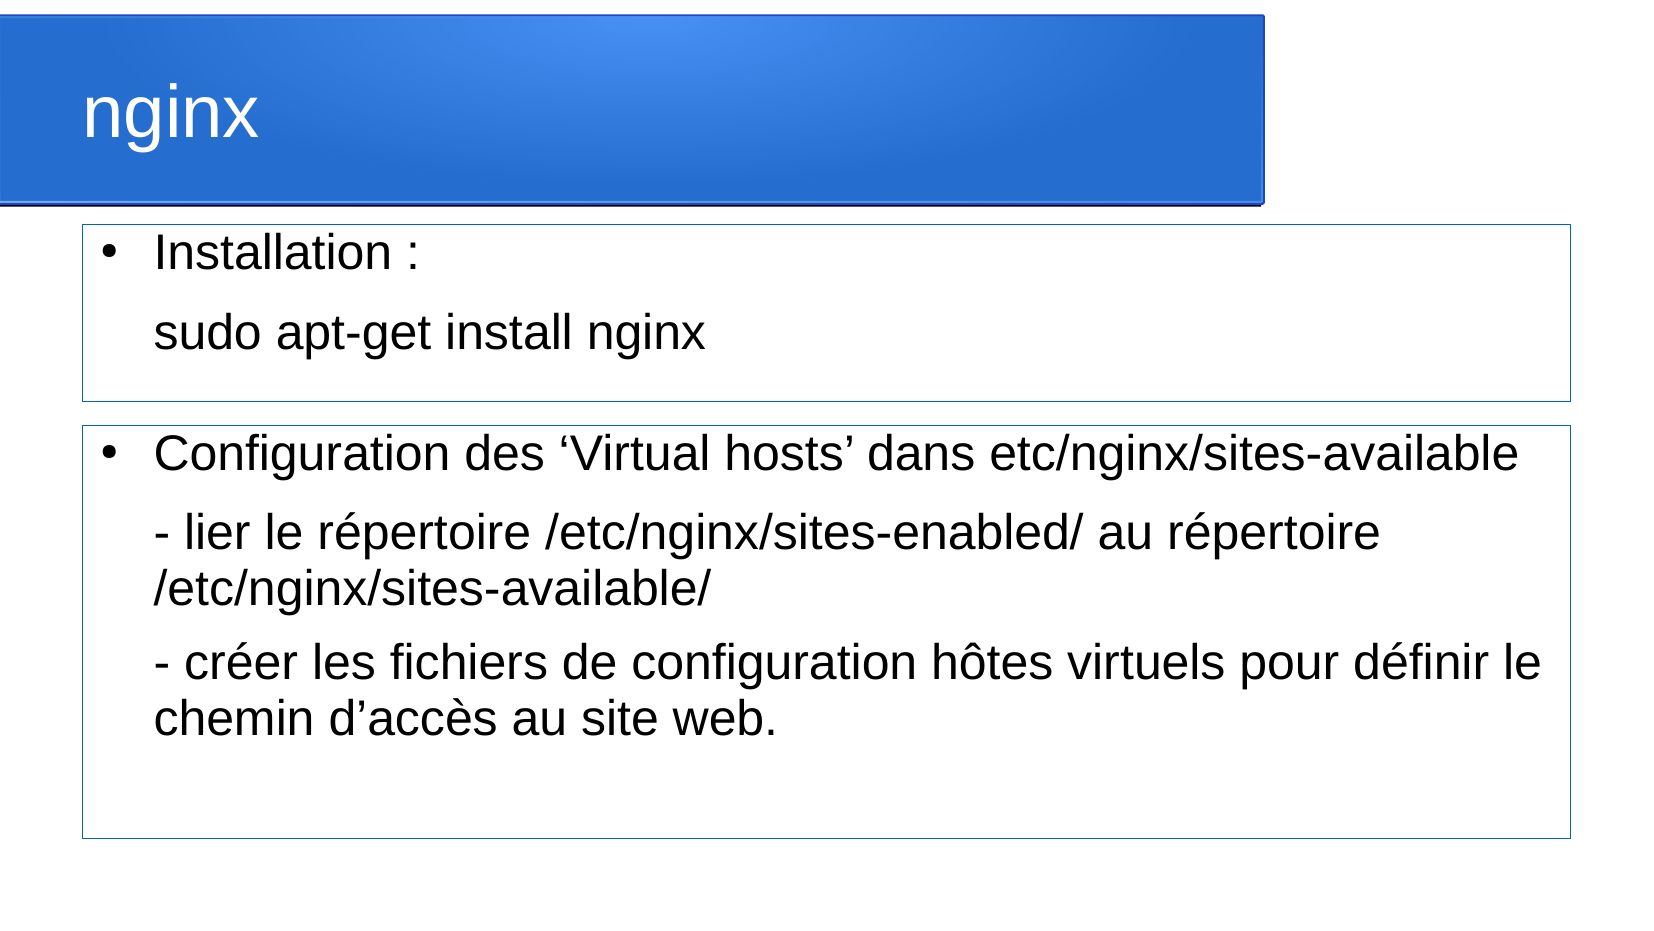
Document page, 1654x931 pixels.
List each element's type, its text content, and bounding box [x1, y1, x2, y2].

list Configuration des ‘Virtual hosts’ dans etc/nginx/sites-available - lier le répertoire /etc/nginx/sites-enabled/ au répertoire /etc/nginx/sites-available/ - créer les fichiers de configuration hôtes virtuels pour définir le chemin d’accès au site web. [82, 425, 1571, 839]
list Installation : sudo apt-get install nginx [82, 224, 1571, 402]
title nginx [82, 35, 1235, 189]
